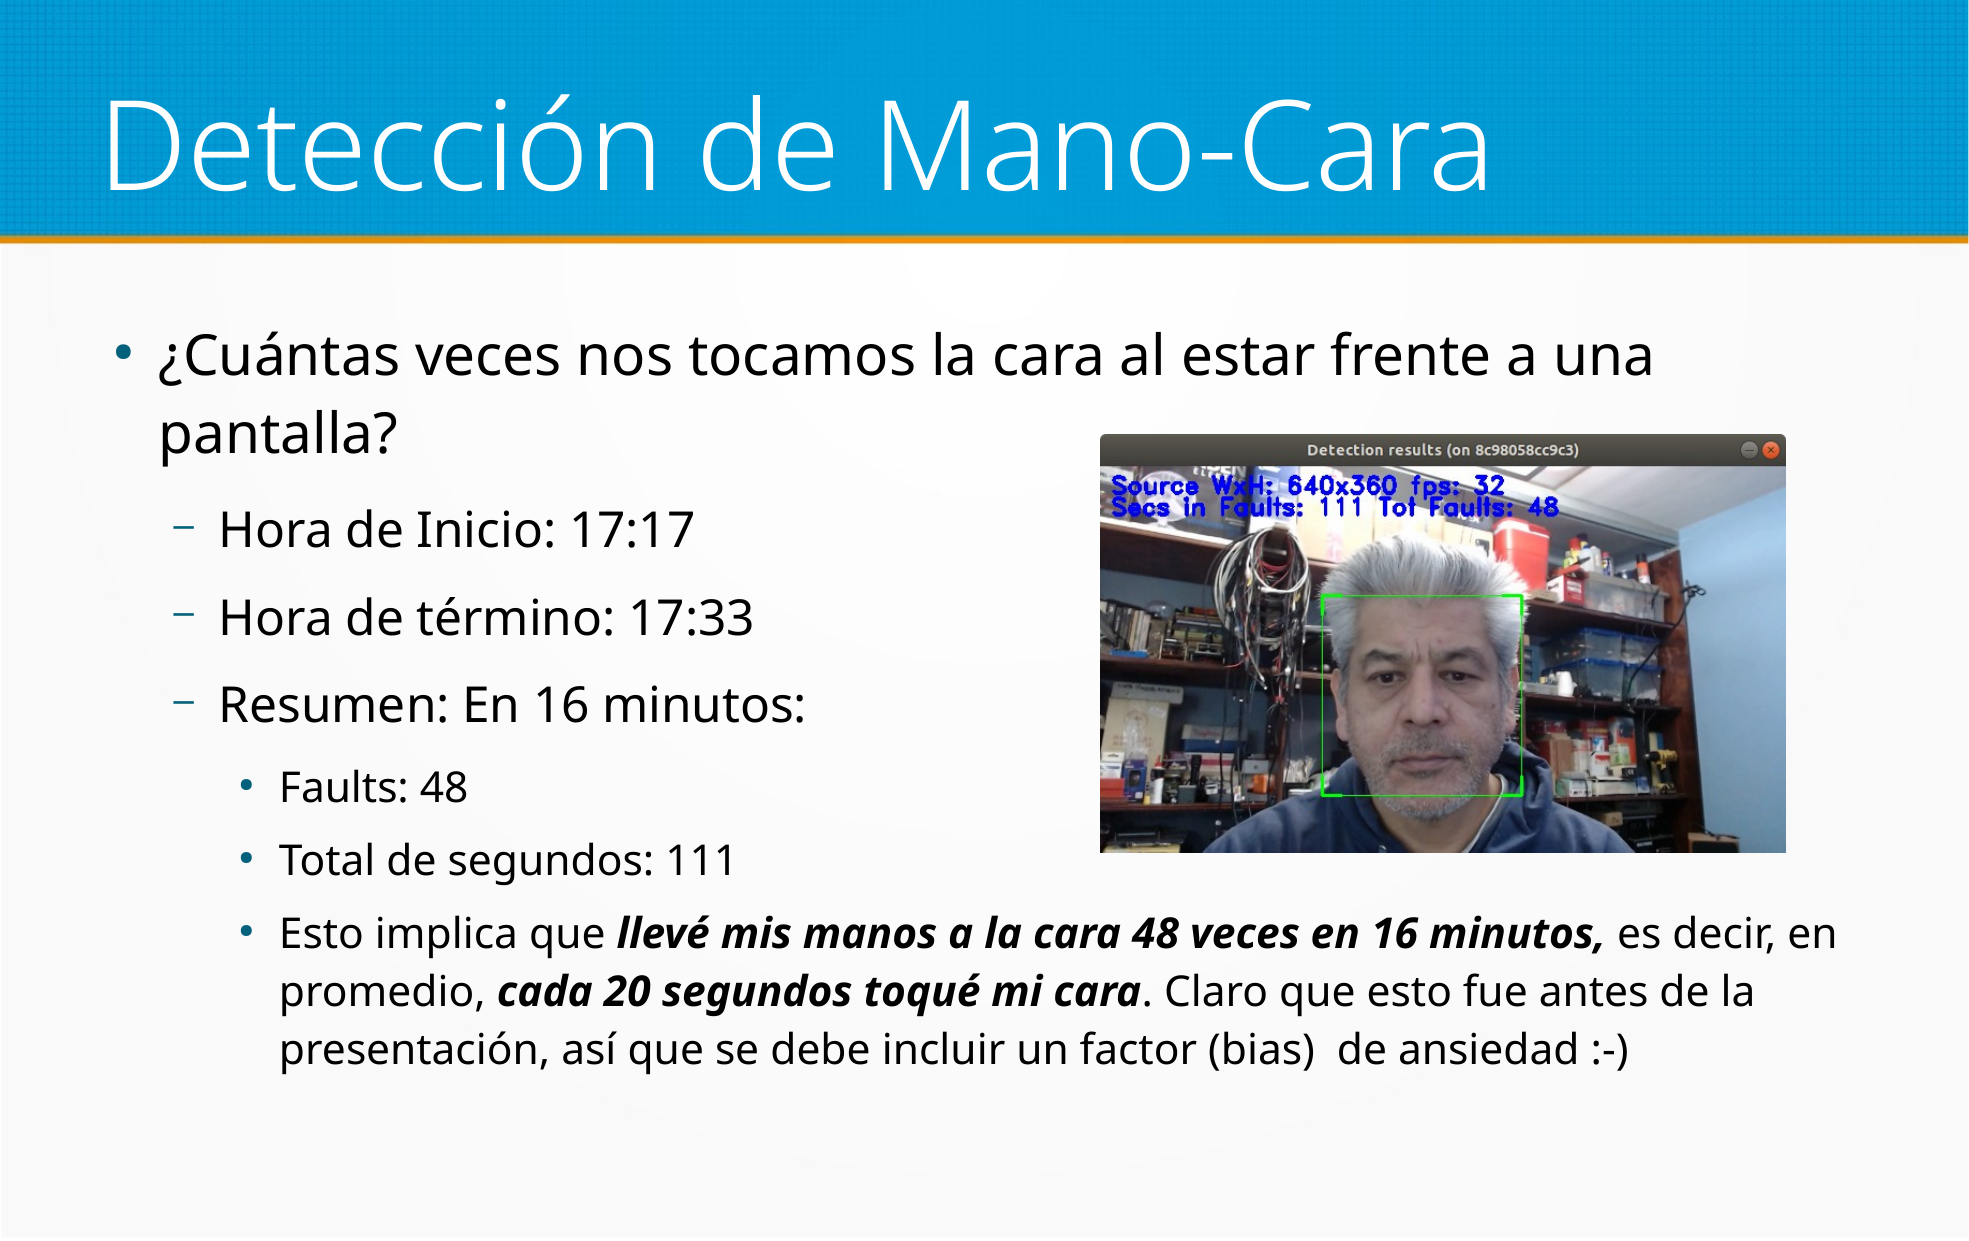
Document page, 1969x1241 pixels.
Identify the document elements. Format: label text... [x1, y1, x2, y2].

title Detección de Mano-Cara [98, 19, 1870, 227]
picture [0, 233, 1969, 1241]
list ¿Cuántas veces nos tocamos la cara al estar frente a una pantalla? Hora de Inicio: 17:17 Hora de término: 17:33 Resumen: En 16 minutos: Faults: 48 Total de segundos: 111 Esto implica que llevé mis manos a la cara 48 veces en 16 minutos, es decir, en promedio, cada 20 segundos toqué mi cara. Claro que esto fue antes de la presentación, así que se debe incluir un factor (bias) de ansiedad :-) [98, 315, 1861, 1081]
